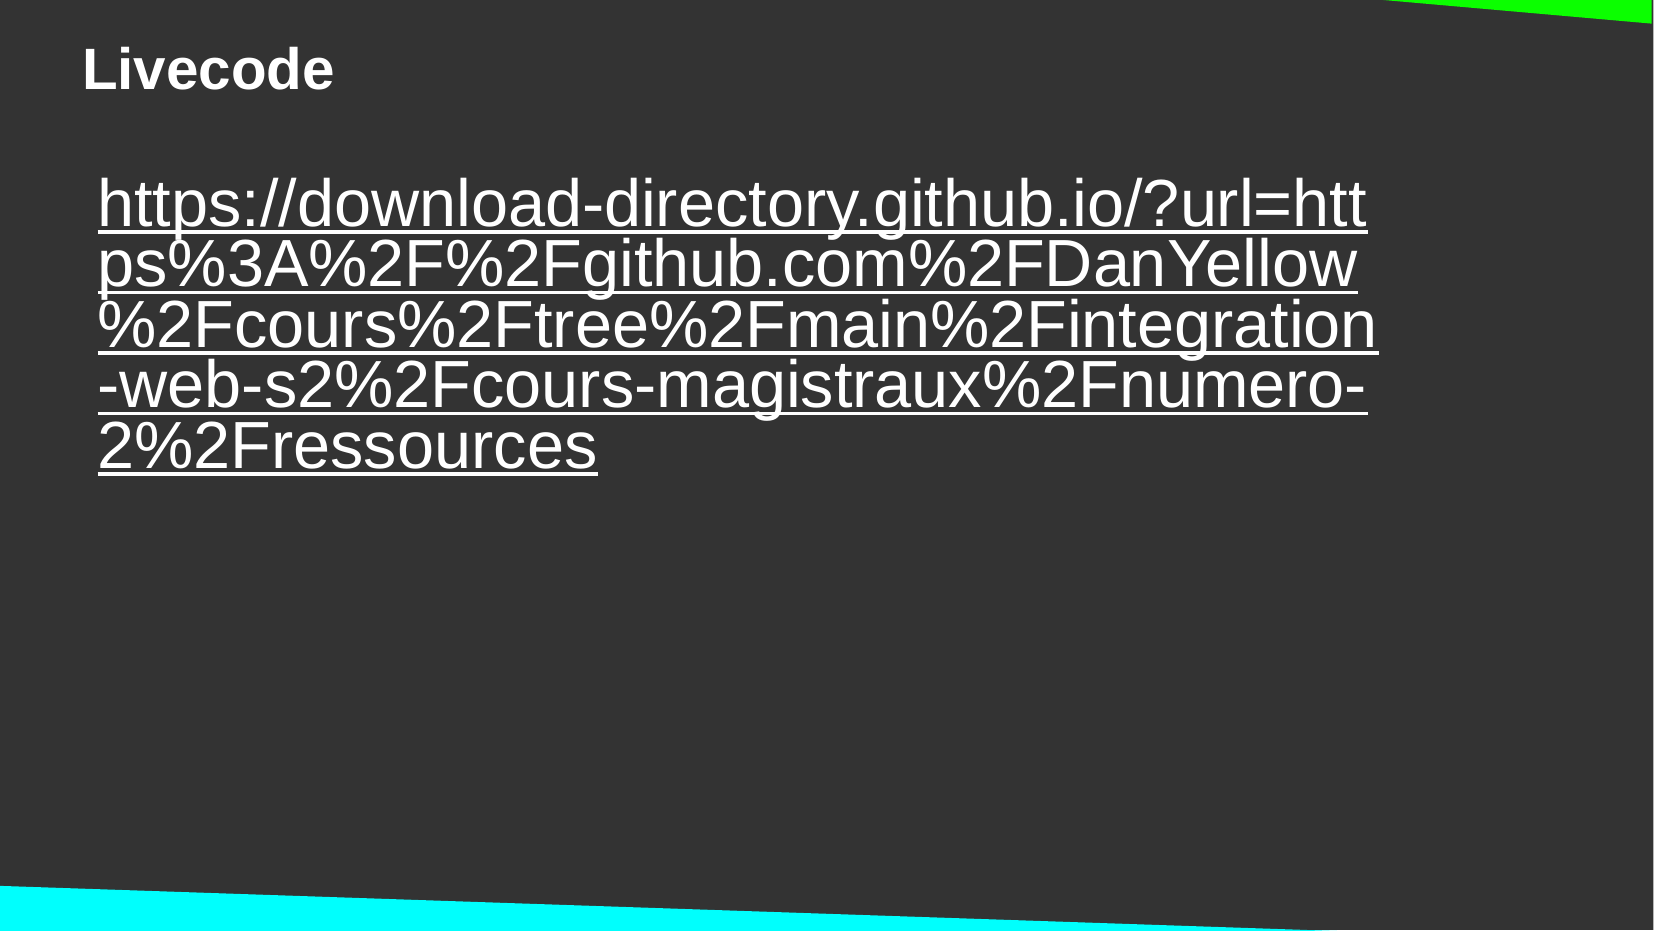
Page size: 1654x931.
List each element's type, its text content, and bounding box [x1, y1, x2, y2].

title Livecode [82, 37, 1571, 114]
text_box [1383, 0, 1652, 24]
text_box https://download-directory.github.io/?url=https%3A%2F%2Fgithub.com%2FDanYellow%2Fcours%2Ftree%2Fmain%2Fintegration-web-s2%2Fcours-magistraux%2Fnumero-2%2Fressources [82, 158, 1394, 249]
text_box [0, 885, 1337, 931]
